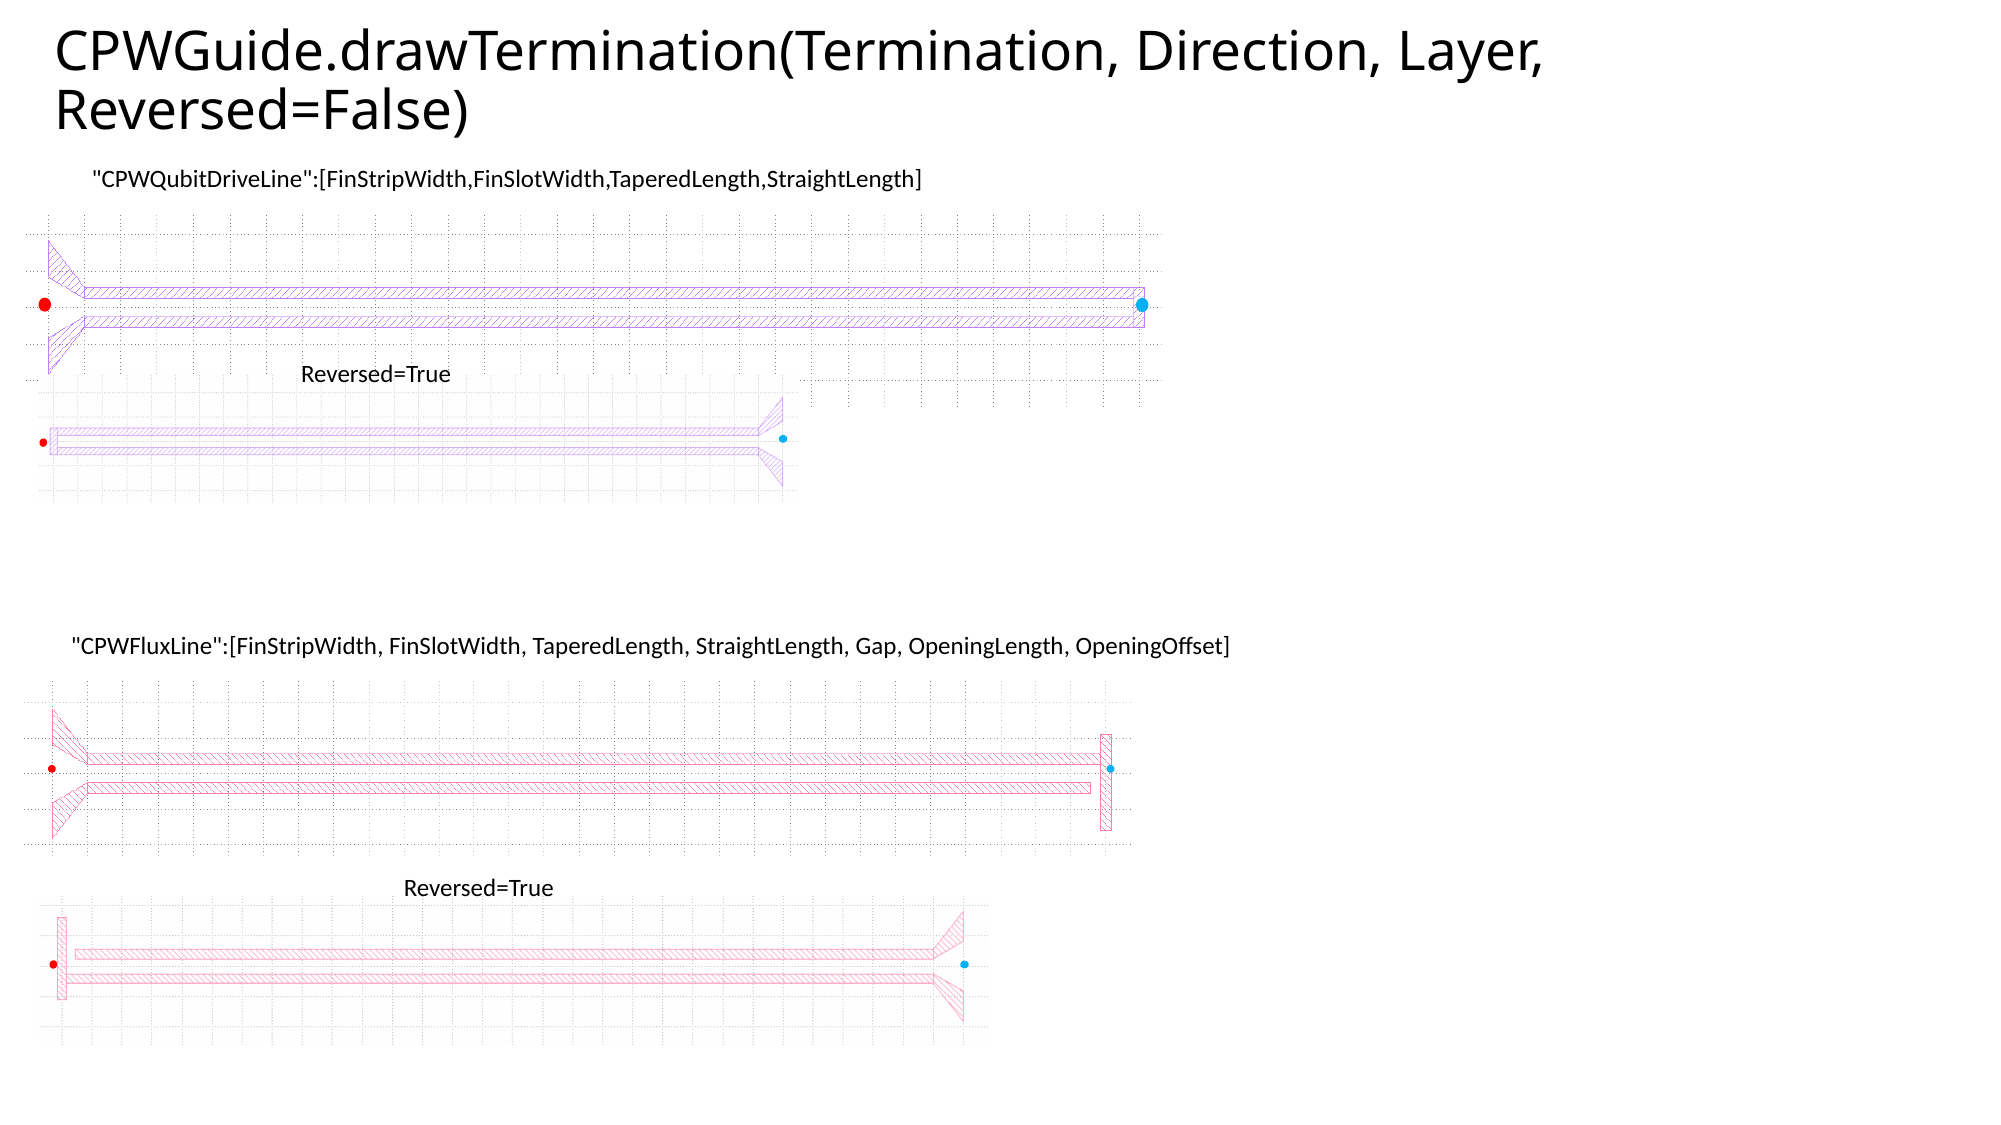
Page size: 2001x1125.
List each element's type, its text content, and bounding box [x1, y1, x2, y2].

text_box [960, 960, 969, 969]
text_box [39, 438, 48, 447]
picture [38, 895, 988, 1045]
text_box [38, 297, 51, 312]
text_box [778, 435, 788, 443]
text_box [1136, 298, 1149, 312]
text_box "CPWQubitDriveLine":[FinStripWidth,FinSlotWidth,TaperedLength,StraightLength] [77, 155, 1704, 200]
text_box "CPWFluxLine":[FinStripWidth, FinSlotWidth, TaperedLength, StraightLength, Gap, OpeningLength, OpeningOffset] [56, 622, 1962, 667]
picture [23, 682, 1133, 856]
text_box Reversed=True [286, 350, 624, 396]
text_box [1106, 765, 1115, 773]
picture [23, 215, 1162, 503]
text_box CPWGuide.drawTermination(Termination, Direction, Layer, Reversed=False) [39, 16, 1905, 149]
text_box Reversed=True [388, 863, 727, 910]
text_box [48, 765, 56, 773]
text_box [49, 960, 58, 969]
